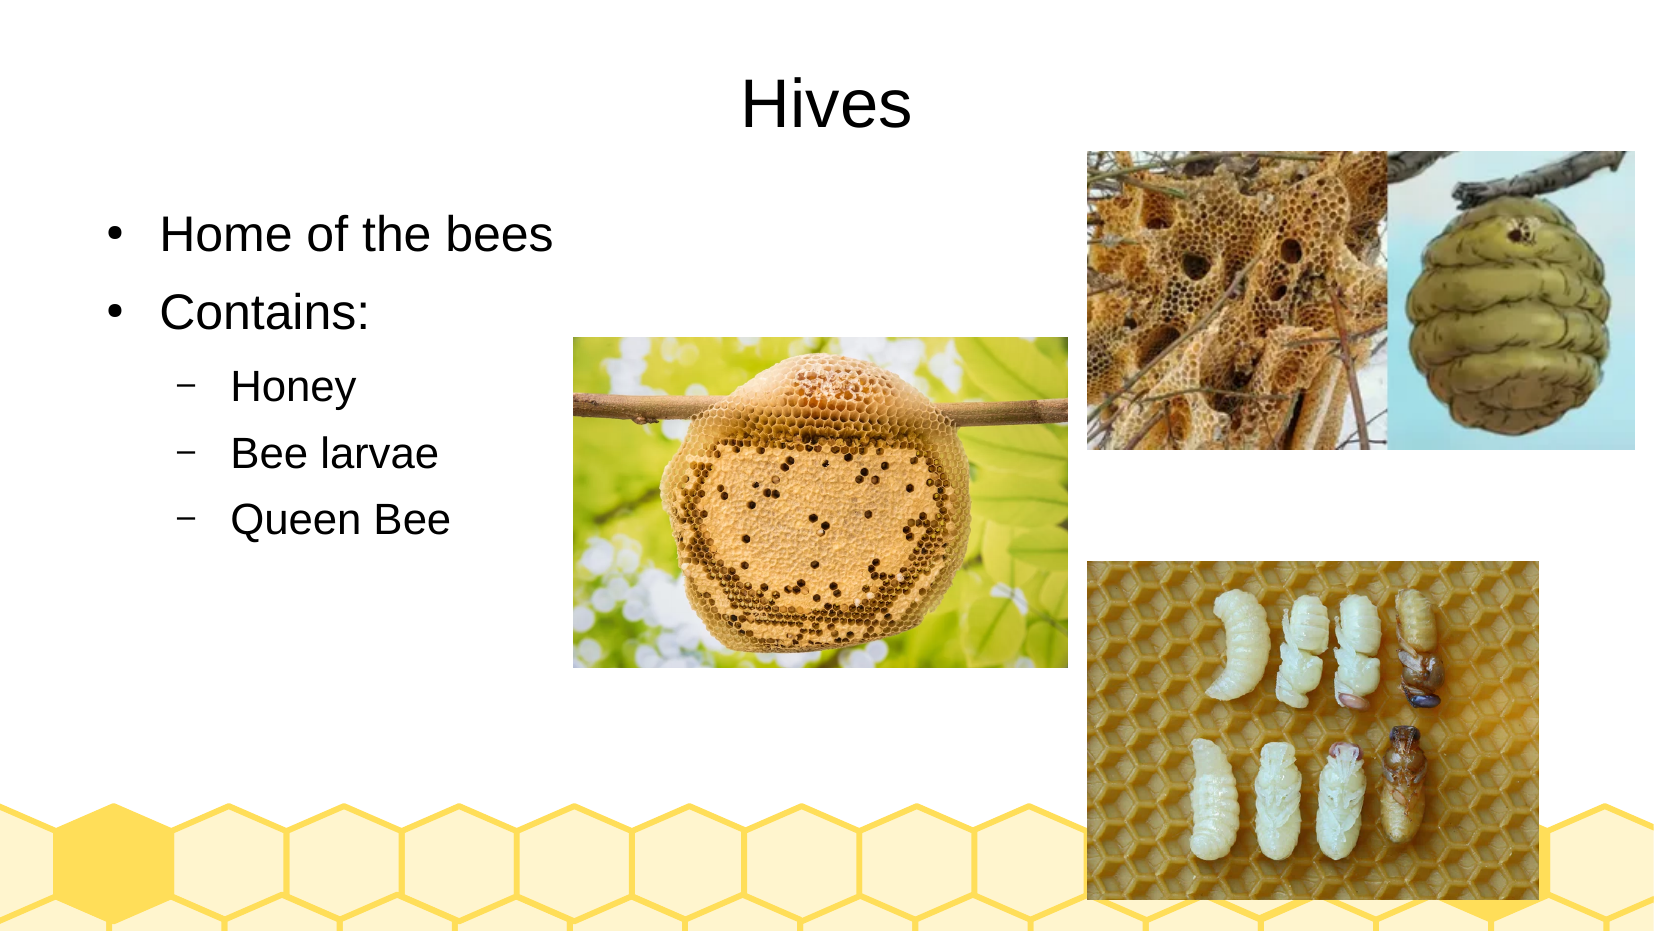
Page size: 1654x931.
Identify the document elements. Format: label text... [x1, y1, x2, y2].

list Home of the bees Contains: Honey Bee larvae Queen Bee [88, 206, 826, 739]
picture [573, 337, 1068, 668]
picture [1087, 151, 1635, 451]
title Hives [88, 29, 1565, 178]
picture [1087, 561, 1539, 901]
